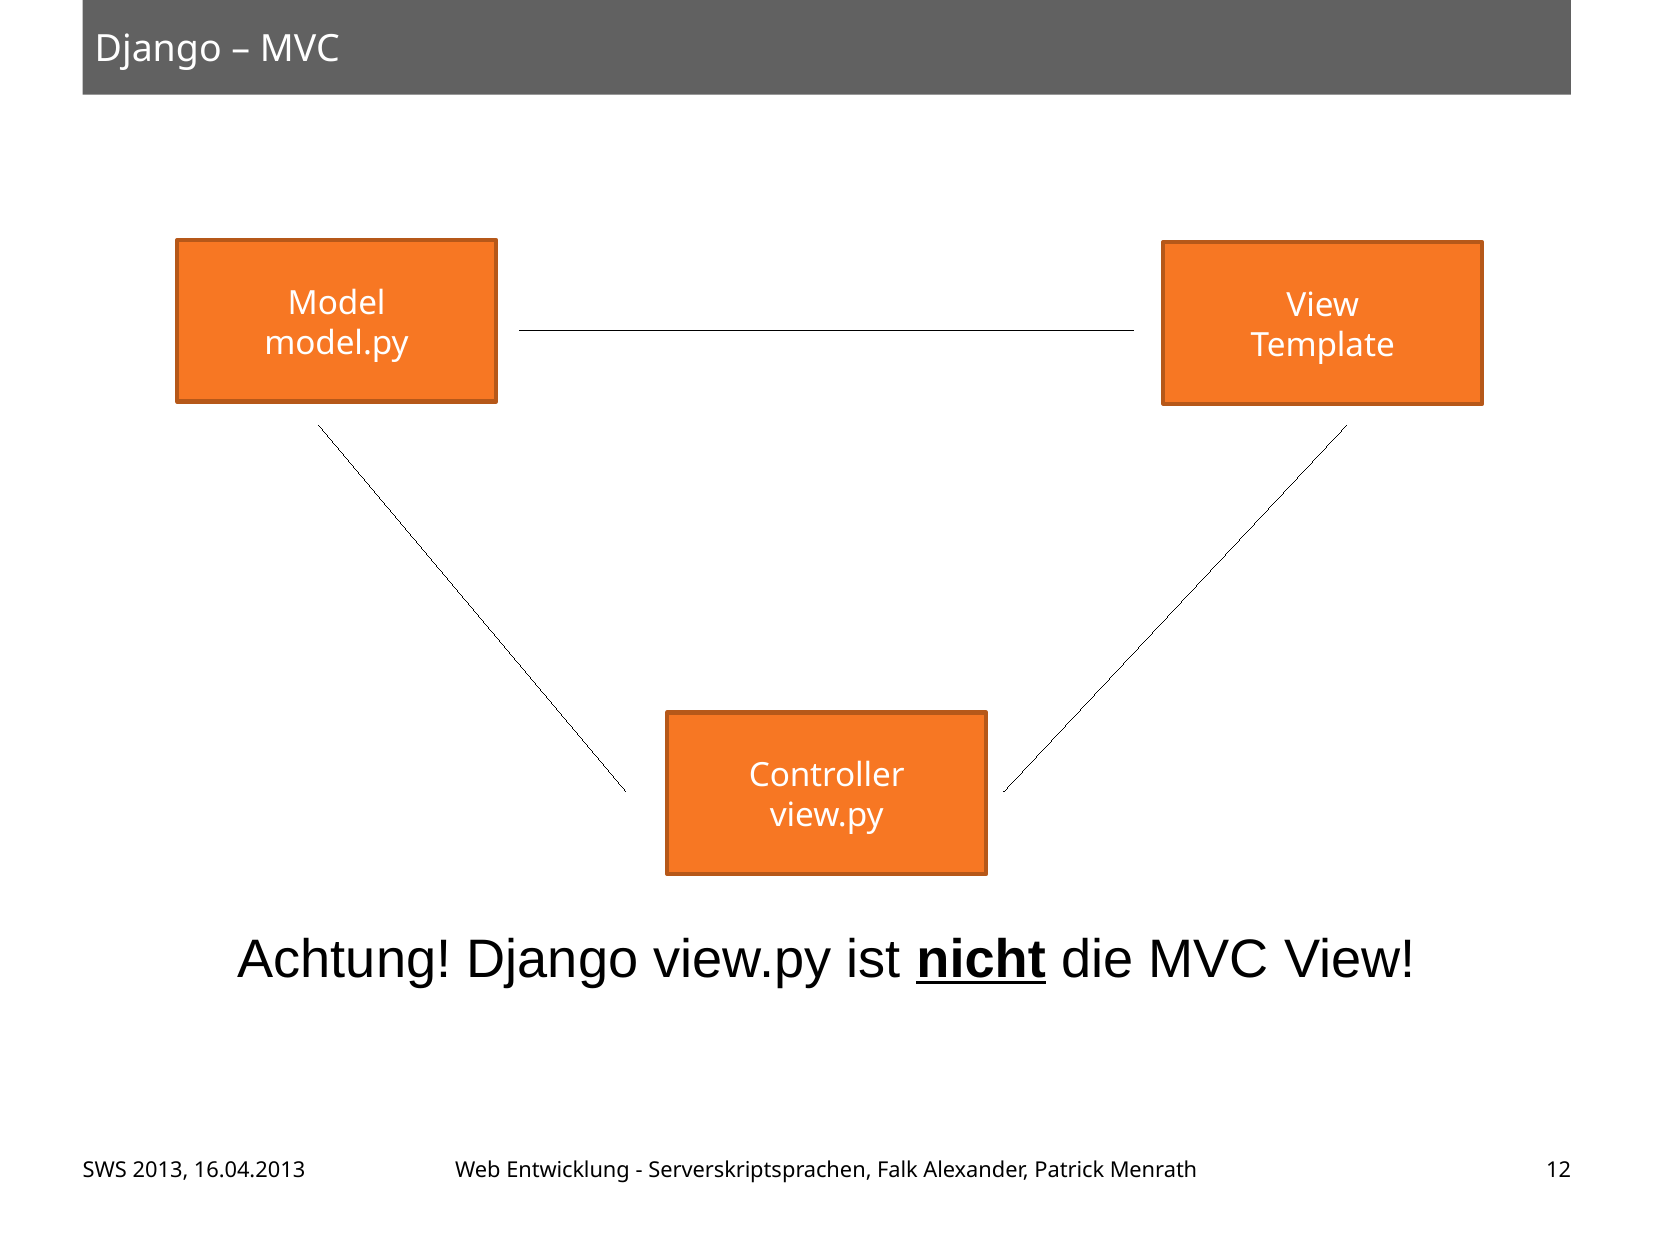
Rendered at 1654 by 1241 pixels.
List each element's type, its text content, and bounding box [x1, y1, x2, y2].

title Django – MVC [82, 0, 1571, 95]
text_box Achtung! Django view.py ist nicht die MVC View! [177, 921, 1477, 997]
text_box View Template [1163, 242, 1483, 404]
text_box Controller view.py [667, 712, 987, 875]
text_box Model model.py [177, 240, 497, 402]
